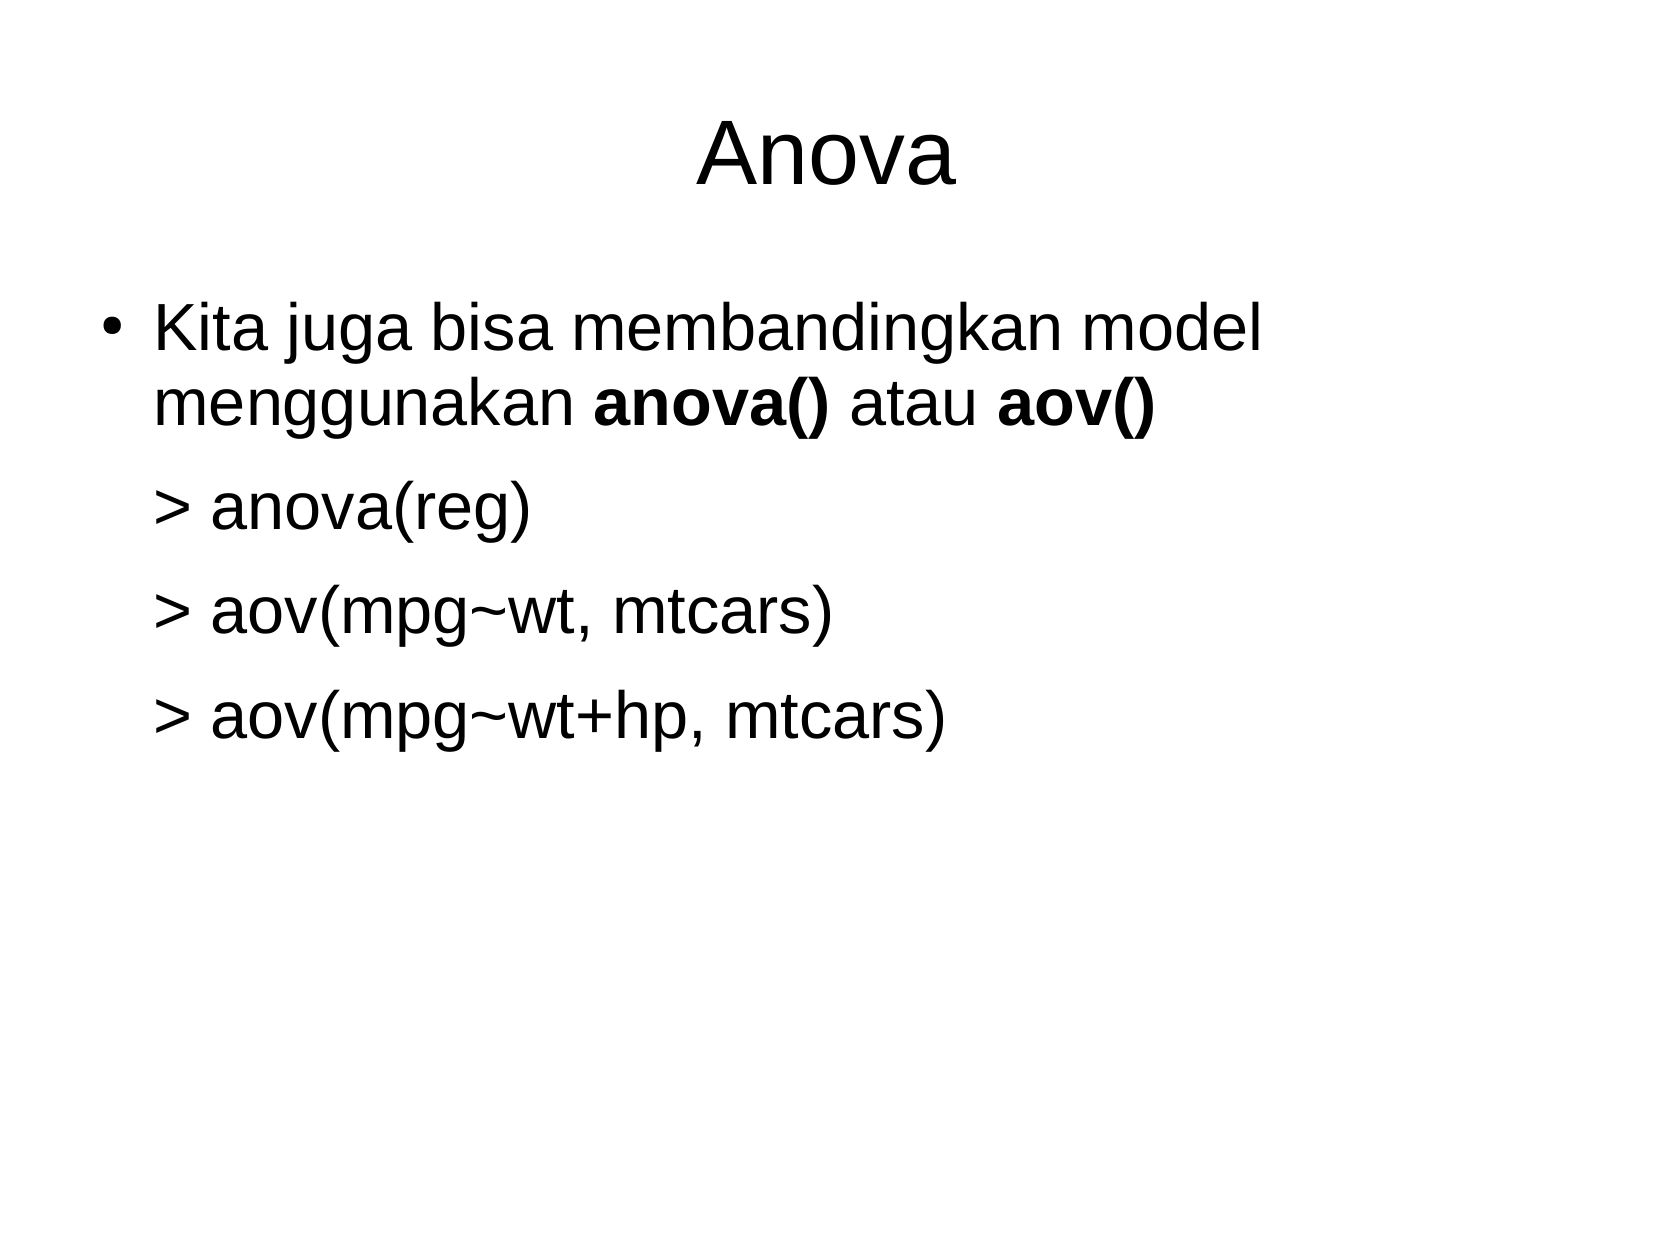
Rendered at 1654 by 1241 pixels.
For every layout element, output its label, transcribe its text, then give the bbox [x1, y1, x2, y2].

list Kita juga bisa membandingkan model menggunakan anova() atau aov() > anova(reg) > aov(mpg~wt, mtcars) > aov(mpg~wt+hp, mtcars) [82, 290, 1571, 1010]
title Anova [82, 49, 1571, 257]
